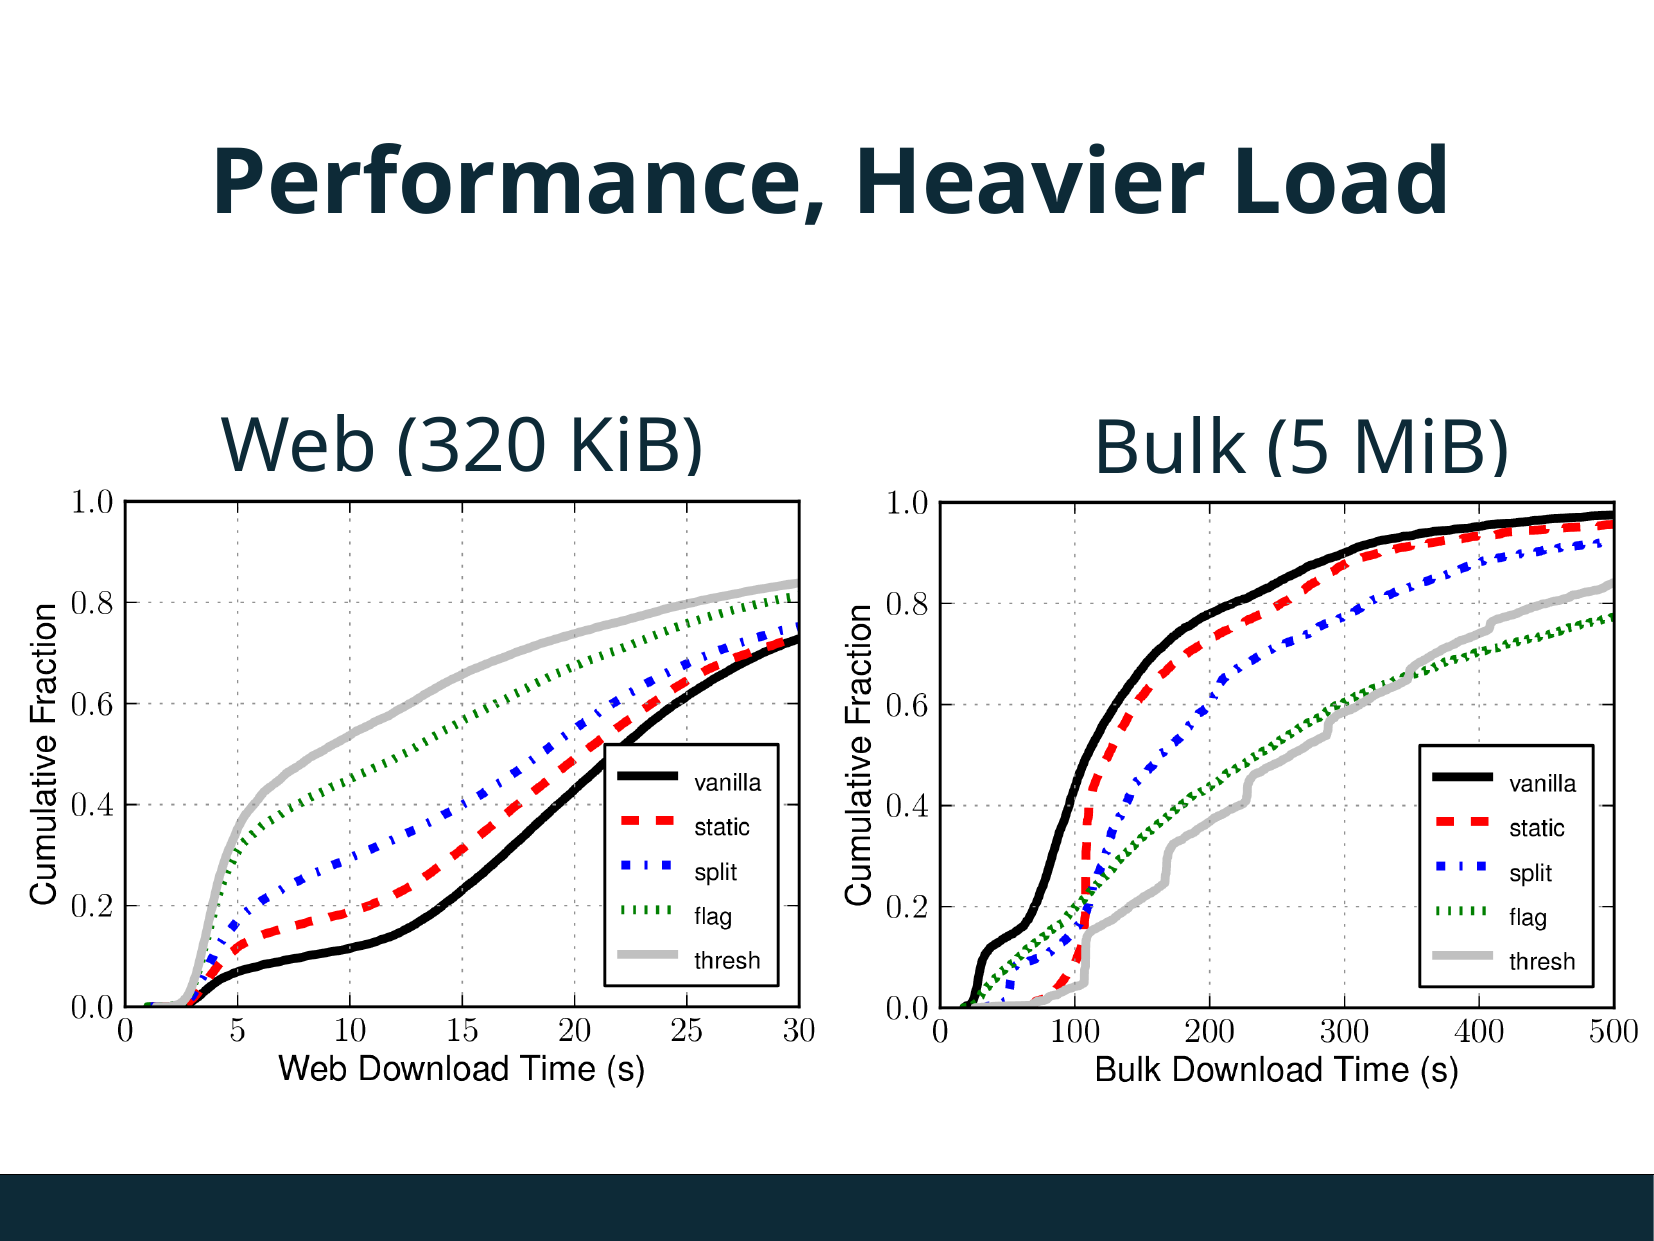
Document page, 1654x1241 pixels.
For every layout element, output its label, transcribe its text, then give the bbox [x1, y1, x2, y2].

text_box Bulk (5 MiB) [1078, 385, 1620, 477]
text_box Web (320 KiB) [205, 383, 1021, 477]
title Performance, Heavier Load [86, 74, 1575, 282]
picture [0, 476, 1647, 1101]
